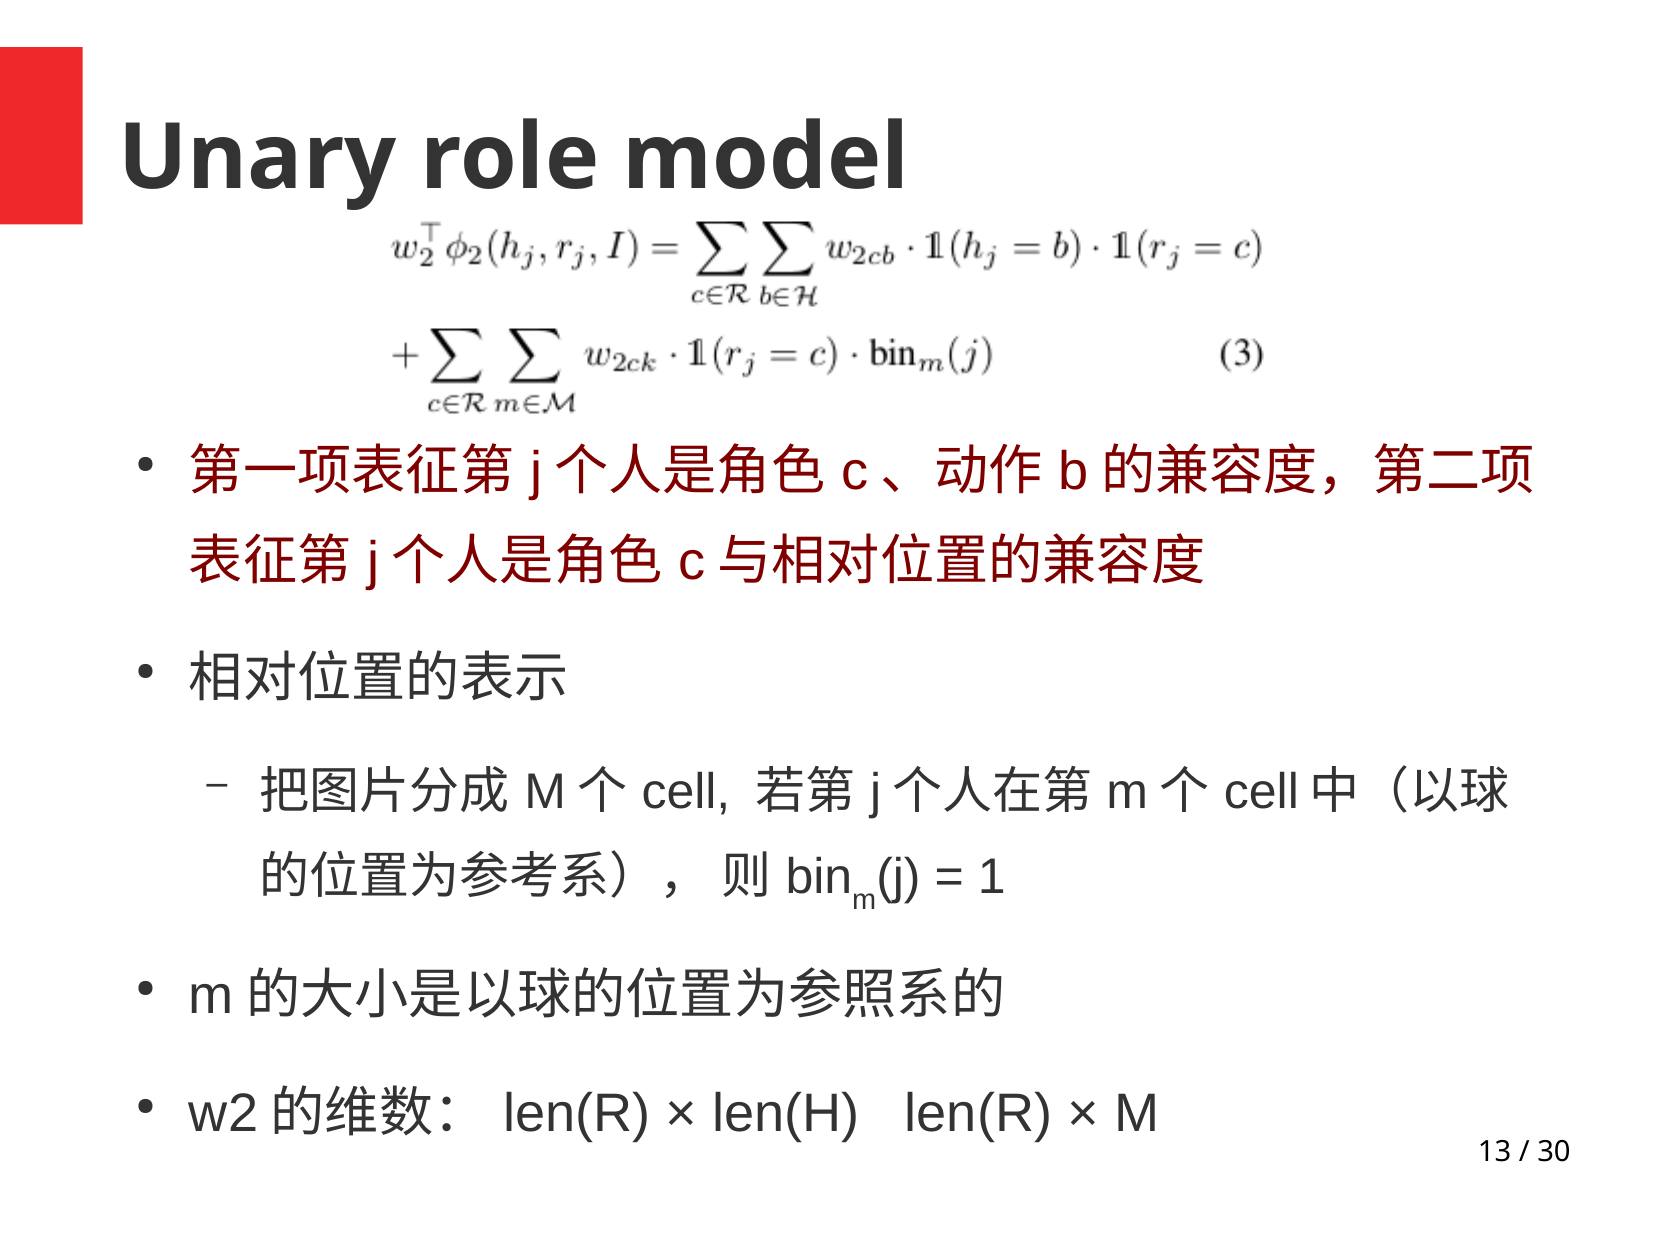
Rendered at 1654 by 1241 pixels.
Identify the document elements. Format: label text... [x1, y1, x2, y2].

title Unary role model [118, 49, 1571, 257]
picture [377, 212, 1278, 426]
list 第一项表征第j个人是角色c、动作b的兼容度，第二项表征第j个人是角色c与相对位置的兼容度 相对位置的表示 把图片分成M个cell, 若第j个人在第m个cell中（以球的位置为参考系）， 则binm(j) = 1 m的大小是以球的位置为参照系的 w2的维数：len(R) × len(H) len(R) × M [118, 414, 1536, 1134]
